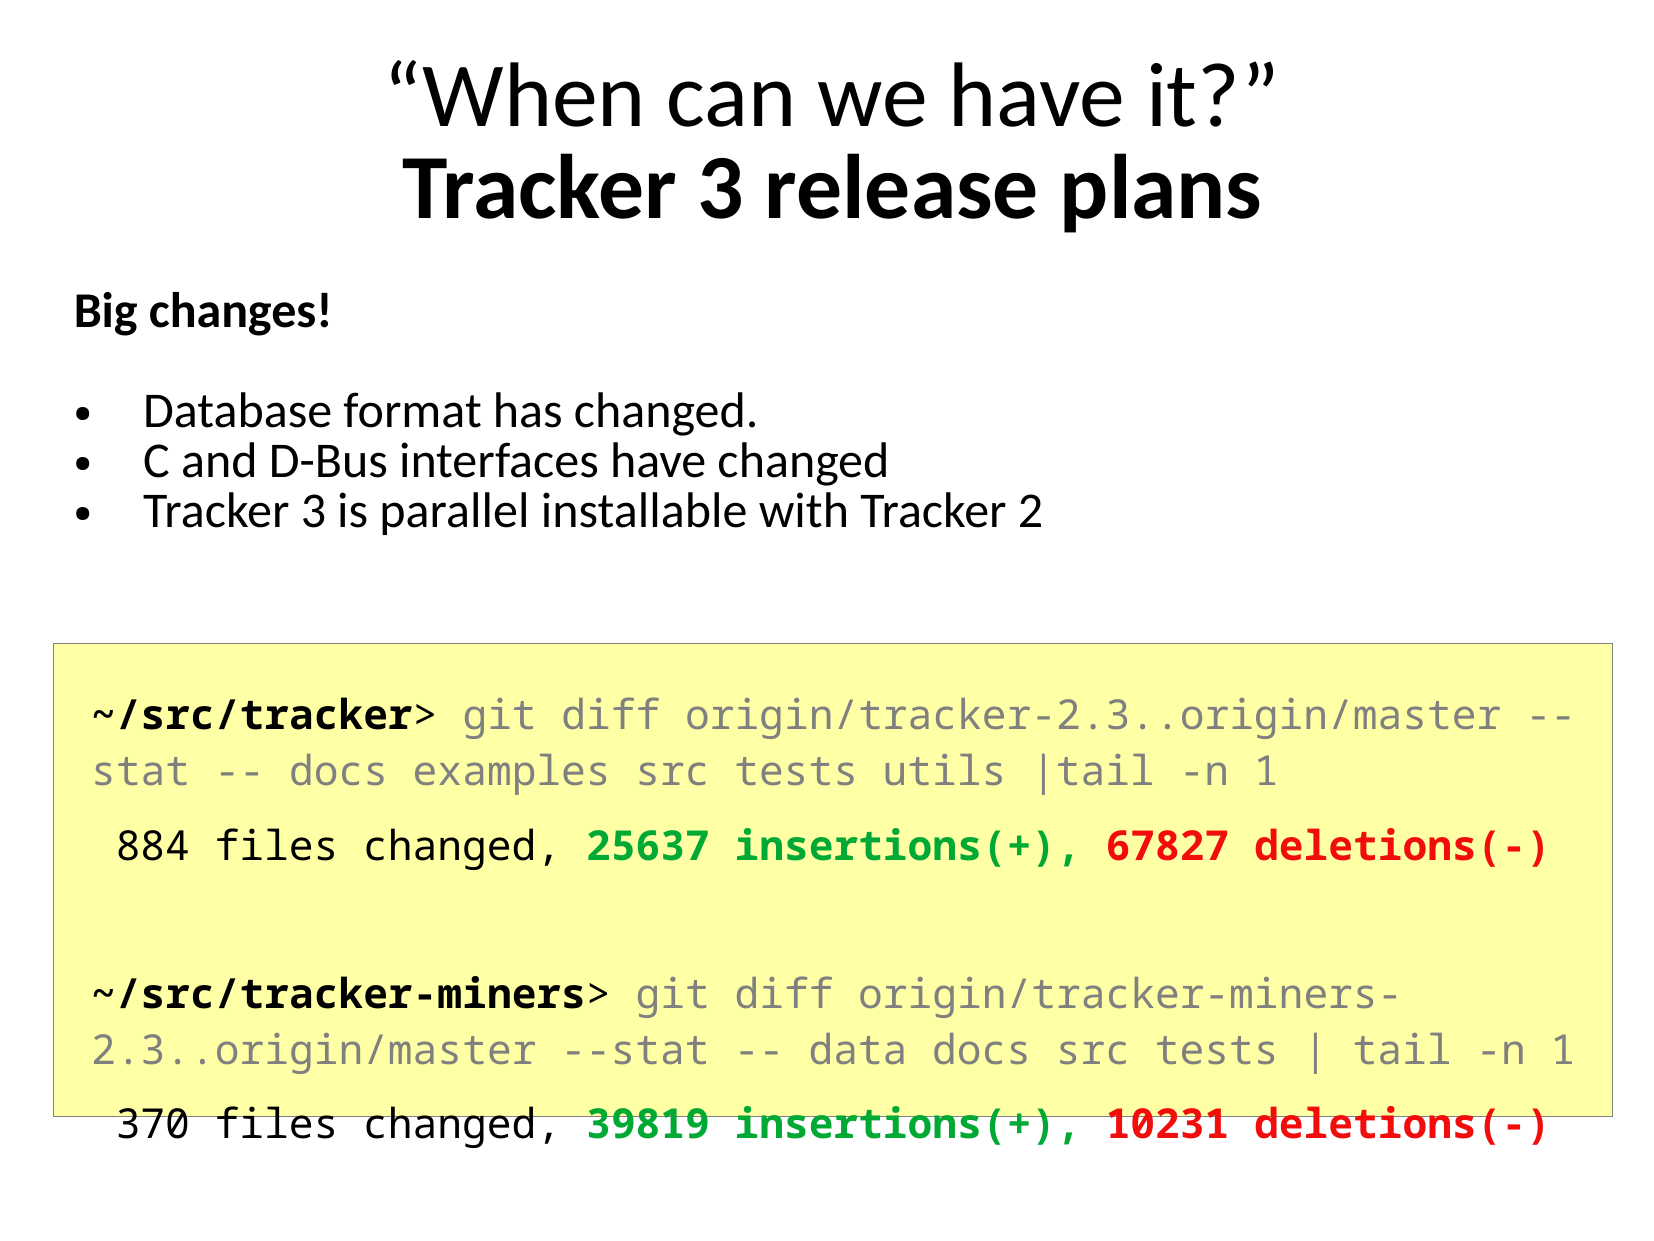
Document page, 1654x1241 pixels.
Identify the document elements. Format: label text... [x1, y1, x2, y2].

text_box Big changes! Database format has changed. C and D-Bus interfaces have changed Tracker 3 is parallel installable with Tracker 2 [59, 282, 1583, 658]
title “When can we have it?” Tracker 3 release plans [88, 39, 1577, 260]
text_box [53, 643, 1613, 1117]
list ~/src/tracker> git diff origin/tracker-2.3..origin/master --stat -- docs examples src tests utils |tail -n 1 884 files changed, 25637 insertions(+), 67827 deletions(-) ~/src/tracker-miners> git diff origin/tracker-miners-2.3..origin/master --stat -- data docs src tests | tail -n 1 370 files changed, 39819 insertions(+), 10231 deletions(-) [47, 685, 1607, 1211]
